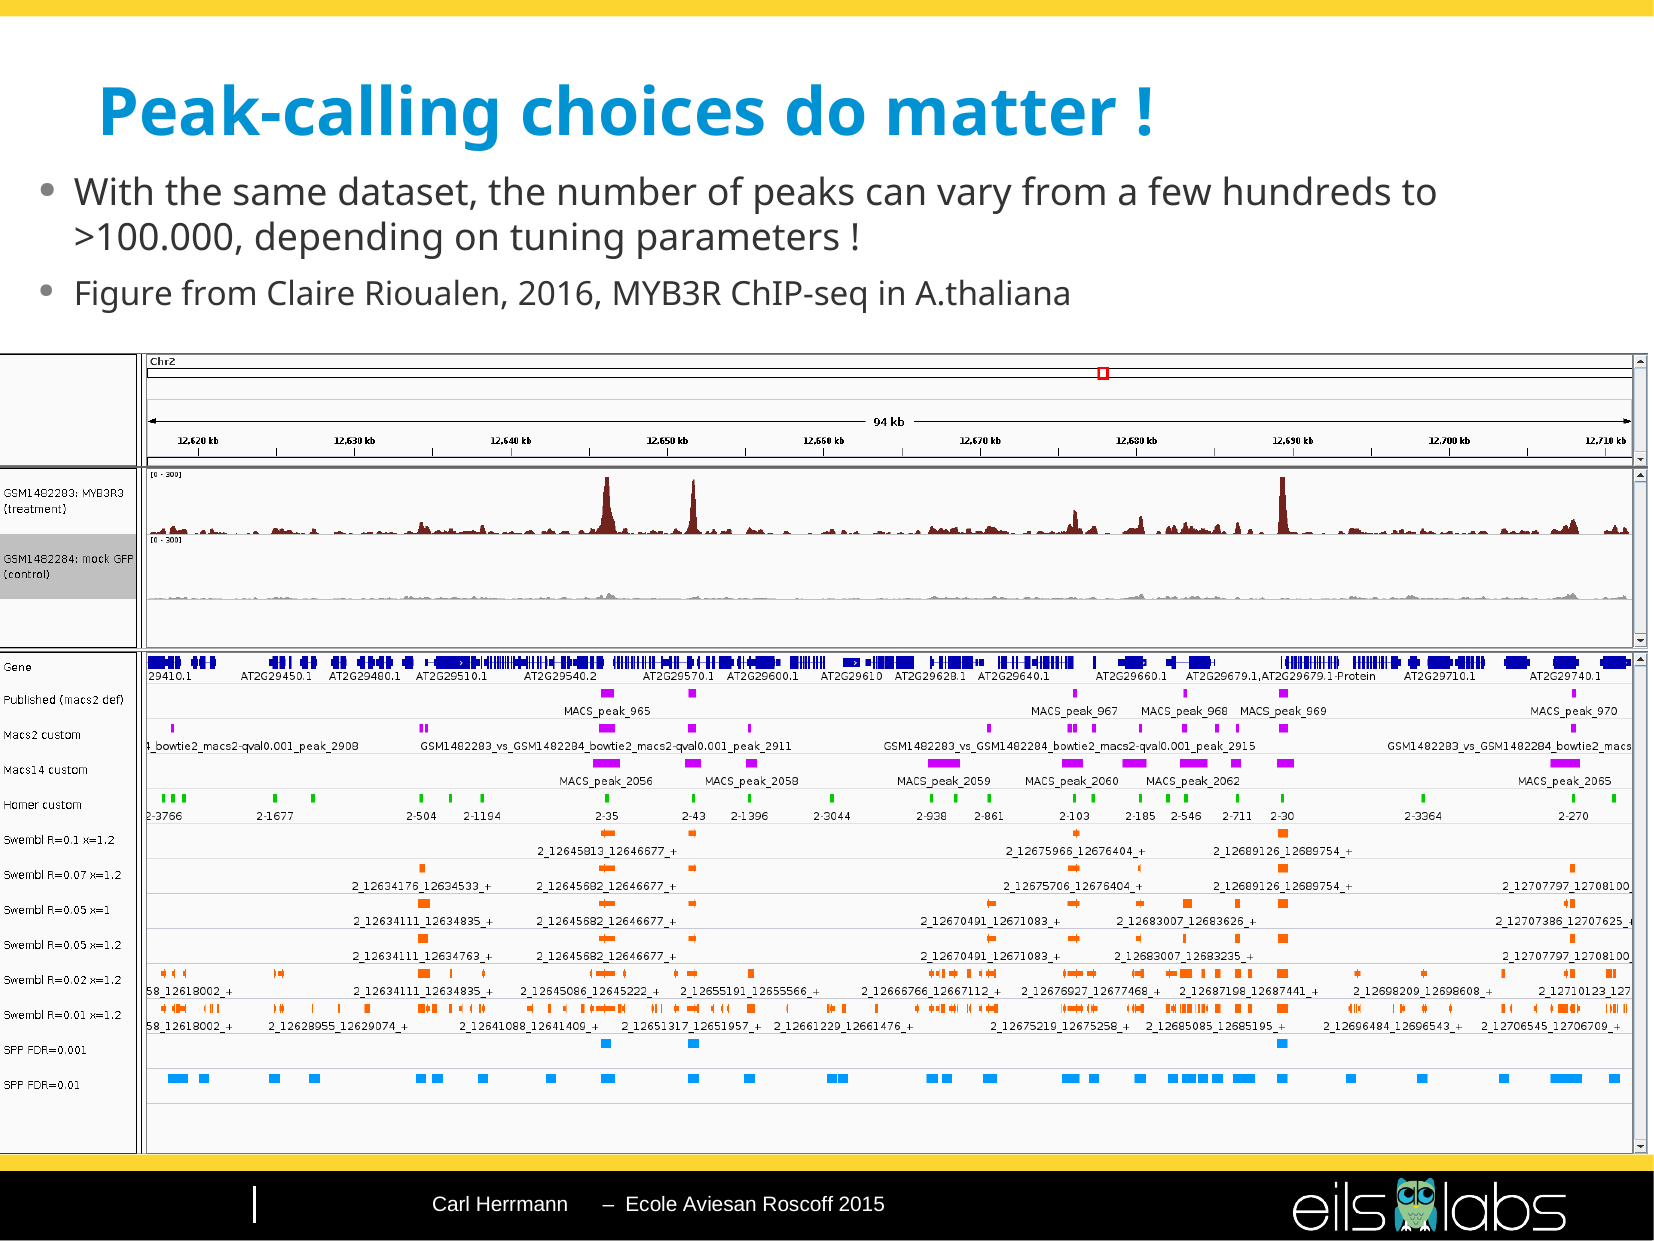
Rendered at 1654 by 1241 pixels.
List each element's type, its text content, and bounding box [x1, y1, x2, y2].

title Peak-calling choices do matter ! [82, 61, 1571, 160]
picture [1292, 1177, 1566, 1232]
text_box With the same dataset, the number of peaks can vary from a few hundreds to >100.000, depending on tuning parameters ! Figure from Claire Rioualen, 2016, MYB3R ChIP-seq in A.thaliana [23, 160, 1602, 320]
picture [0, 353, 1648, 1155]
